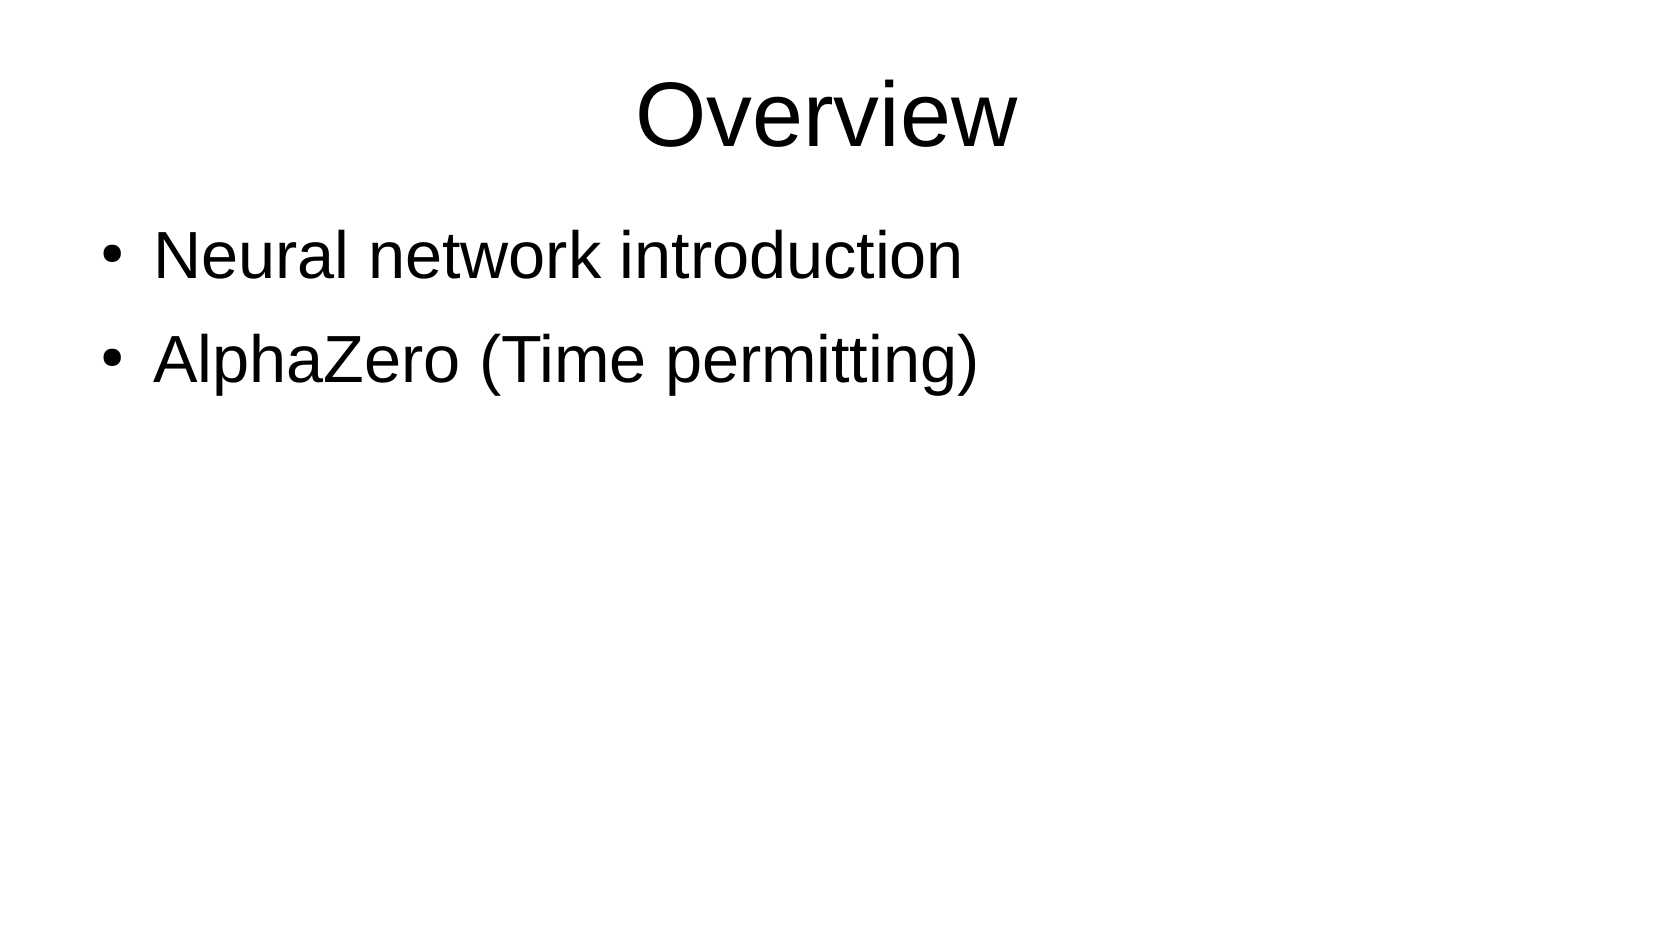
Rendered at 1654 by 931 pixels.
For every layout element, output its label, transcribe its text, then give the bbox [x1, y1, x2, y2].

list Neural network introduction AlphaZero (Time permitting) [82, 217, 1571, 758]
title Overview [82, 37, 1571, 193]
